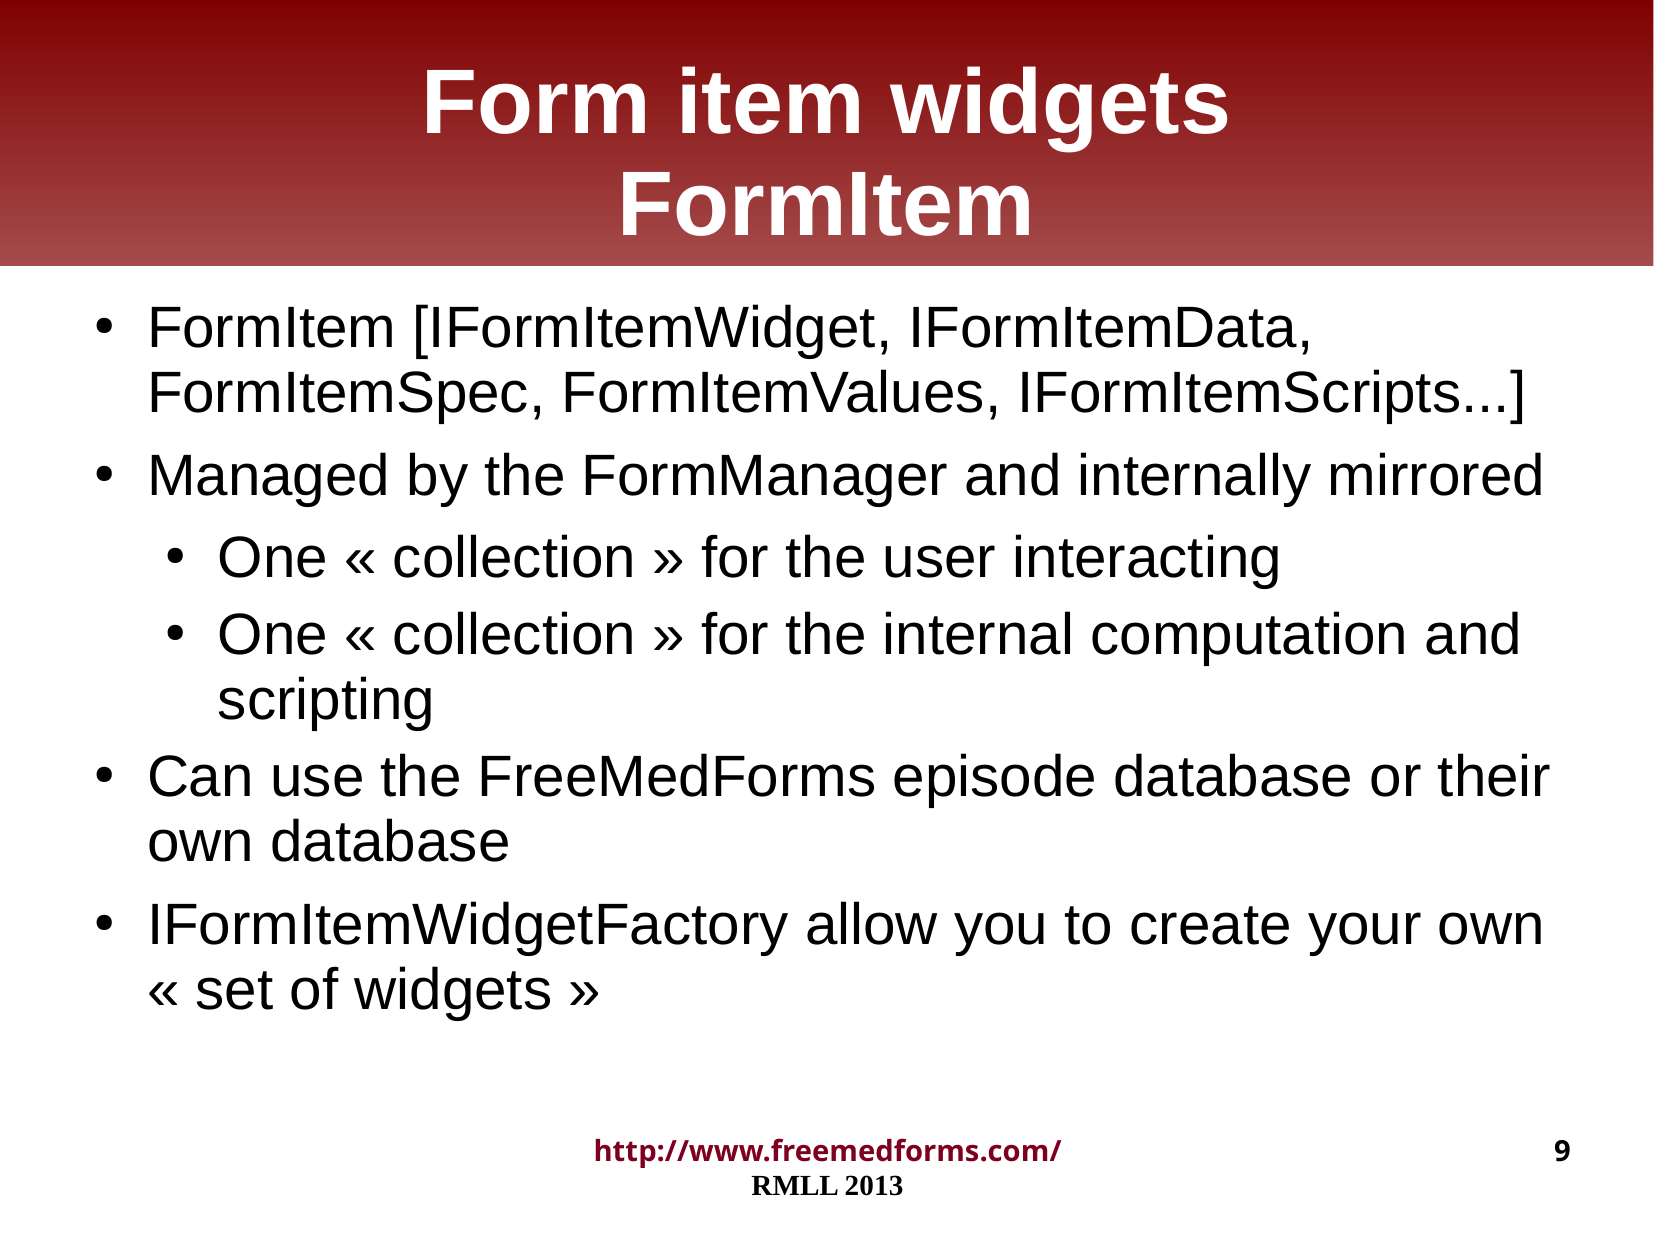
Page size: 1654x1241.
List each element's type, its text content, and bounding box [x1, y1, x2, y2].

title Form item widgets FormItem [29, 49, 1625, 257]
list FormItem [IFormItemWidget, IFormItemData, FormItemSpec, FormItemValues, IFormItemScripts...] Managed by the FormManager and internally mirrored One « collection » for the user interacting One « collection » for the internal computation and scripting Can use the FreeMedForms episode database or their own database IFormItemWidgetFactory allow you to create your own « set of widgets » [76, 294, 1565, 1097]
